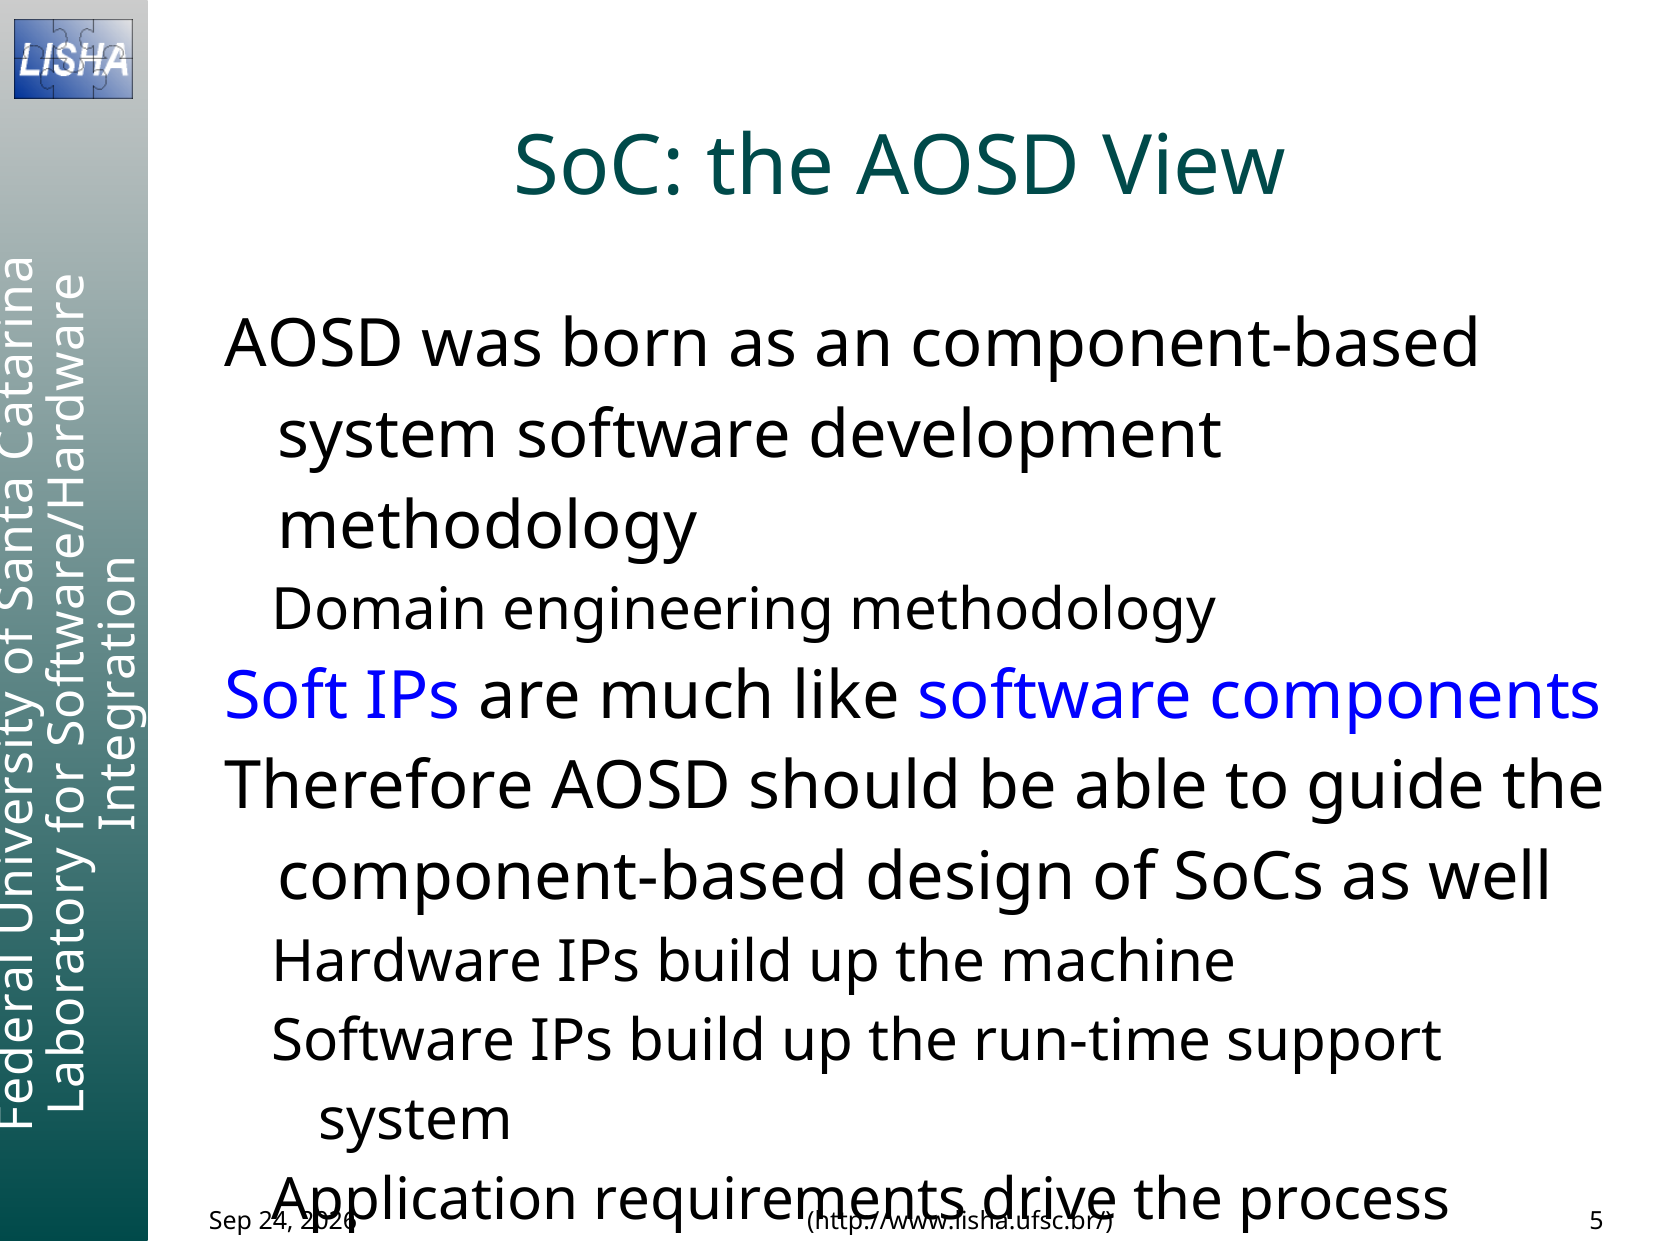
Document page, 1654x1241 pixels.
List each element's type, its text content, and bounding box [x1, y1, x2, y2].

list AOSD was born as an component-based system software development methodology Domain engineering methodology Soft IPs are much like software components Therefore AOSD should be able to guide the component-based design of SoCs as well Hardware IPs build up the machine Software IPs build up the run-time support system Application requirements drive the process Developers can thus concentrate on what really matters: applications [177, 295, 1625, 1182]
title SoC: the AOSD View [206, 58, 1595, 267]
picture [14, 19, 133, 99]
